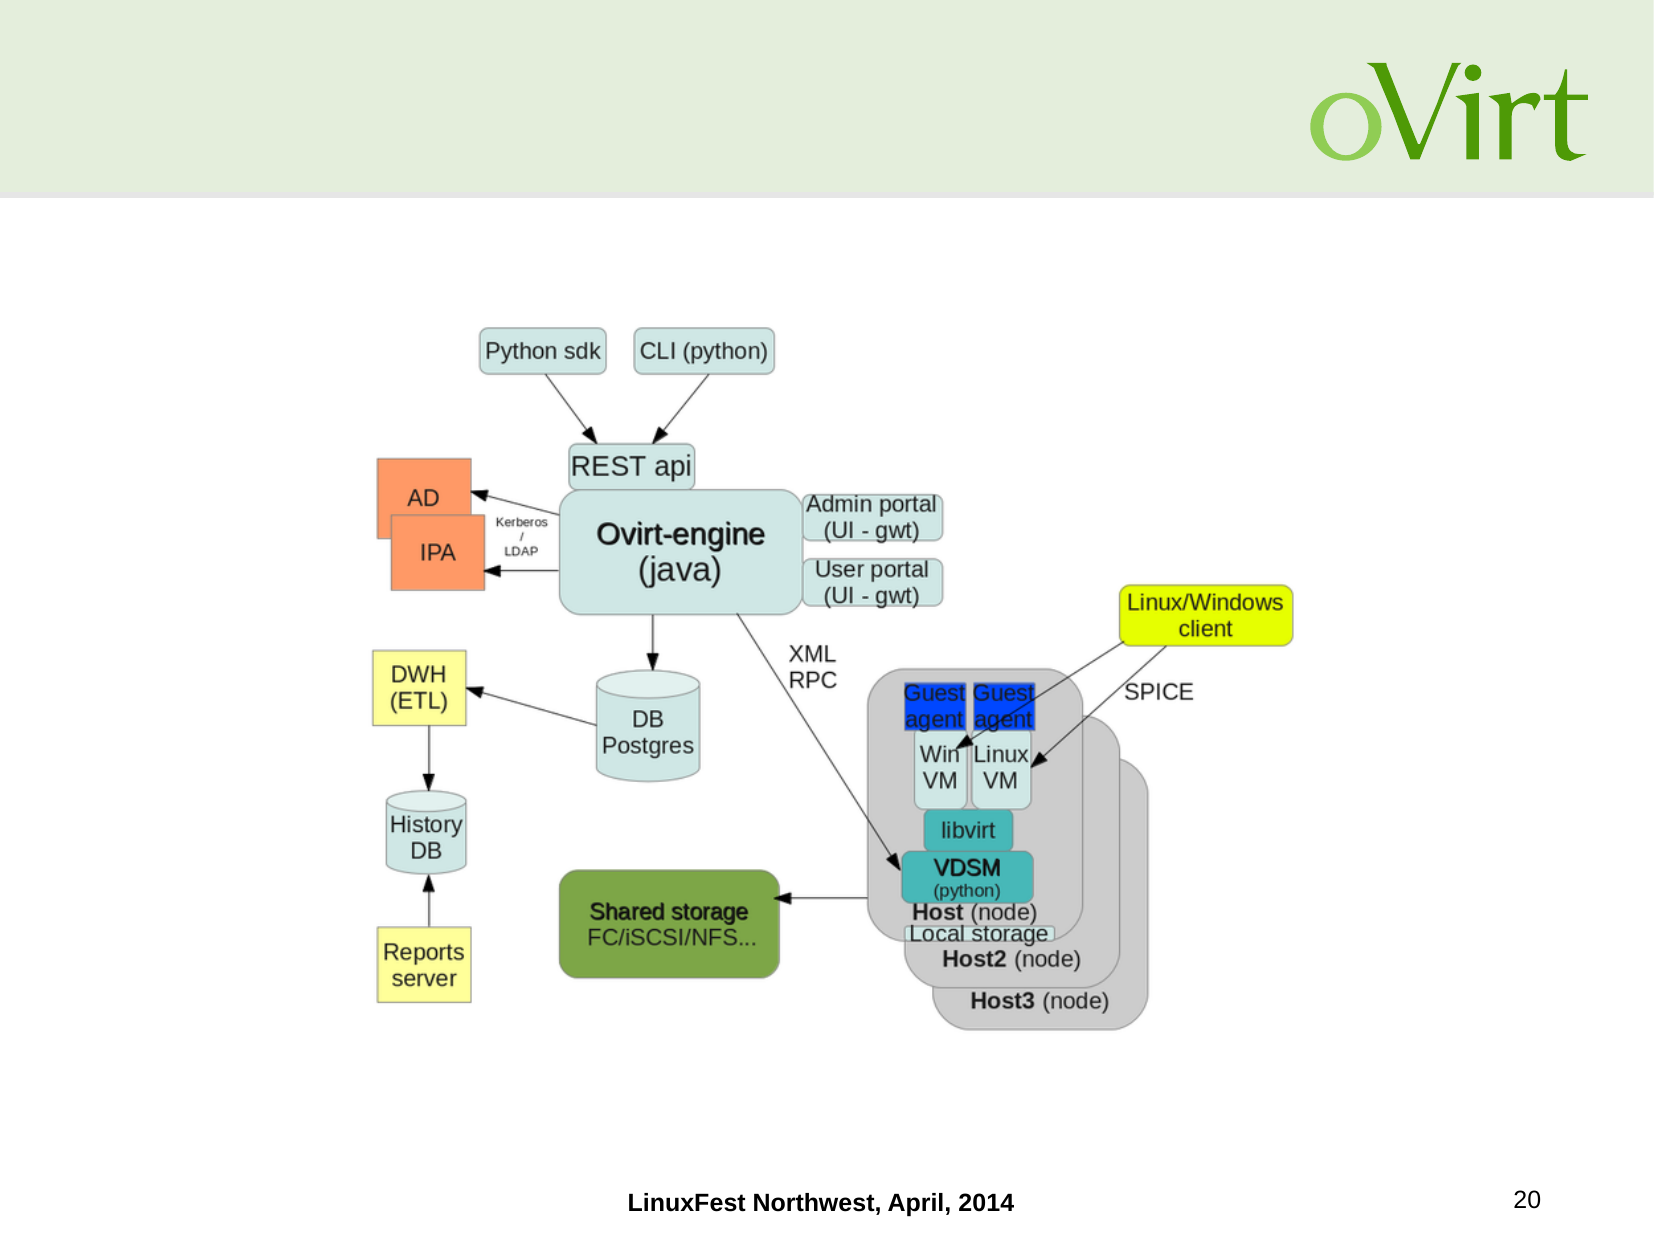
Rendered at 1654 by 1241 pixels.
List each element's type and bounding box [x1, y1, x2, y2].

picture [317, 244, 1344, 1039]
